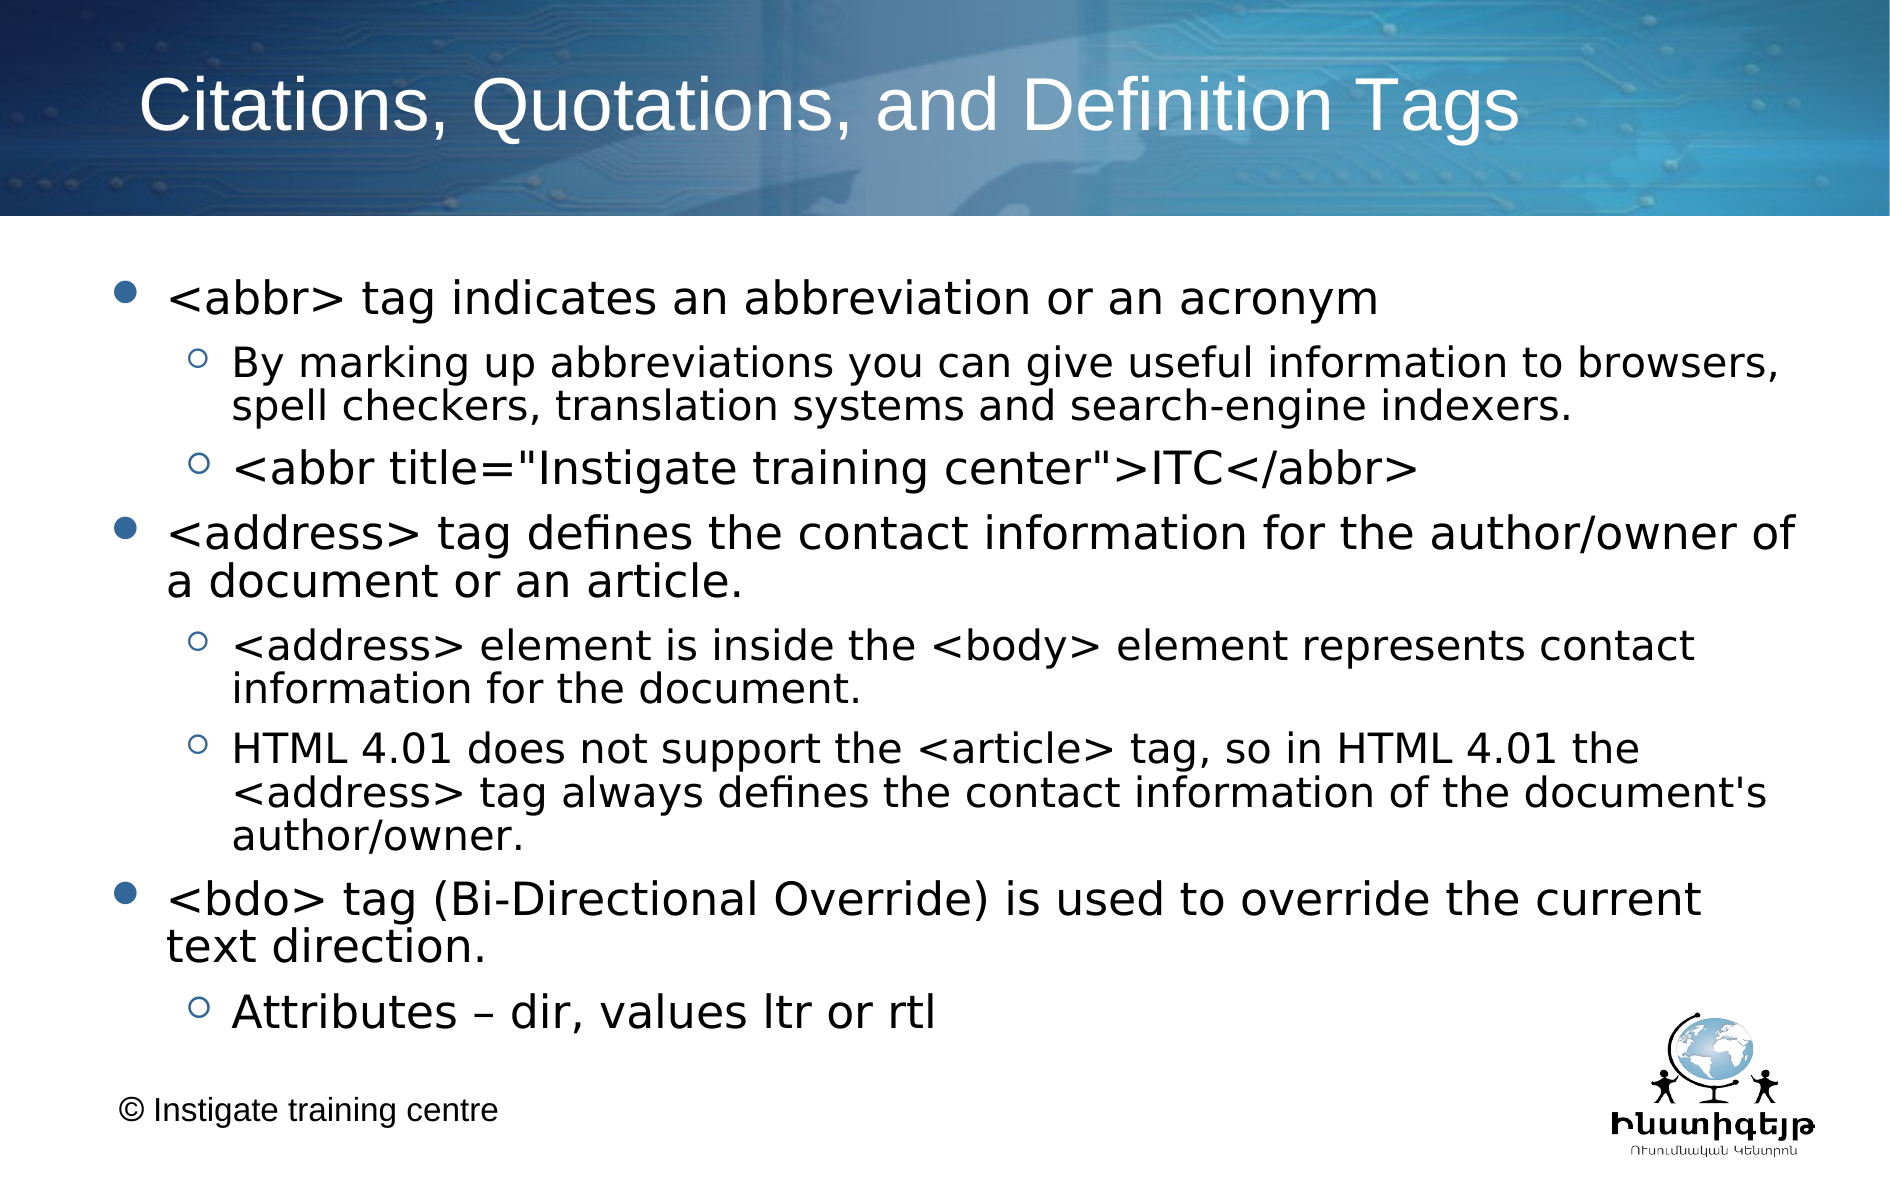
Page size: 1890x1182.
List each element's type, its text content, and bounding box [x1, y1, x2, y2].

text_box Citations, Quotations, and Definition Tags [138, 82, 1801, 92]
picture [0, 0, 1890, 216]
picture [1612, 1012, 1815, 1157]
list <abbr> tag indicates an abbreviation or an acronym By marking up abbreviations you can give useful information to browsers, spell checkers, translation systems and search-engine indexers. <abbr title="Instigate training center">ITC</abbr> <address> tag defines the contact information for the author/owner of a document or an article. <address> element is inside the <body> element represents contact information for the document. HTML 4.01 does not support the <article> tag, so in HTML 4.01 the <address> tag always defines the contact information of the document's author/owner. <bdo> tag (Bi-Directional Override) is used to override the current text direction. Attributes – dir, values ltr or rtl [110, 276, 1801, 303]
